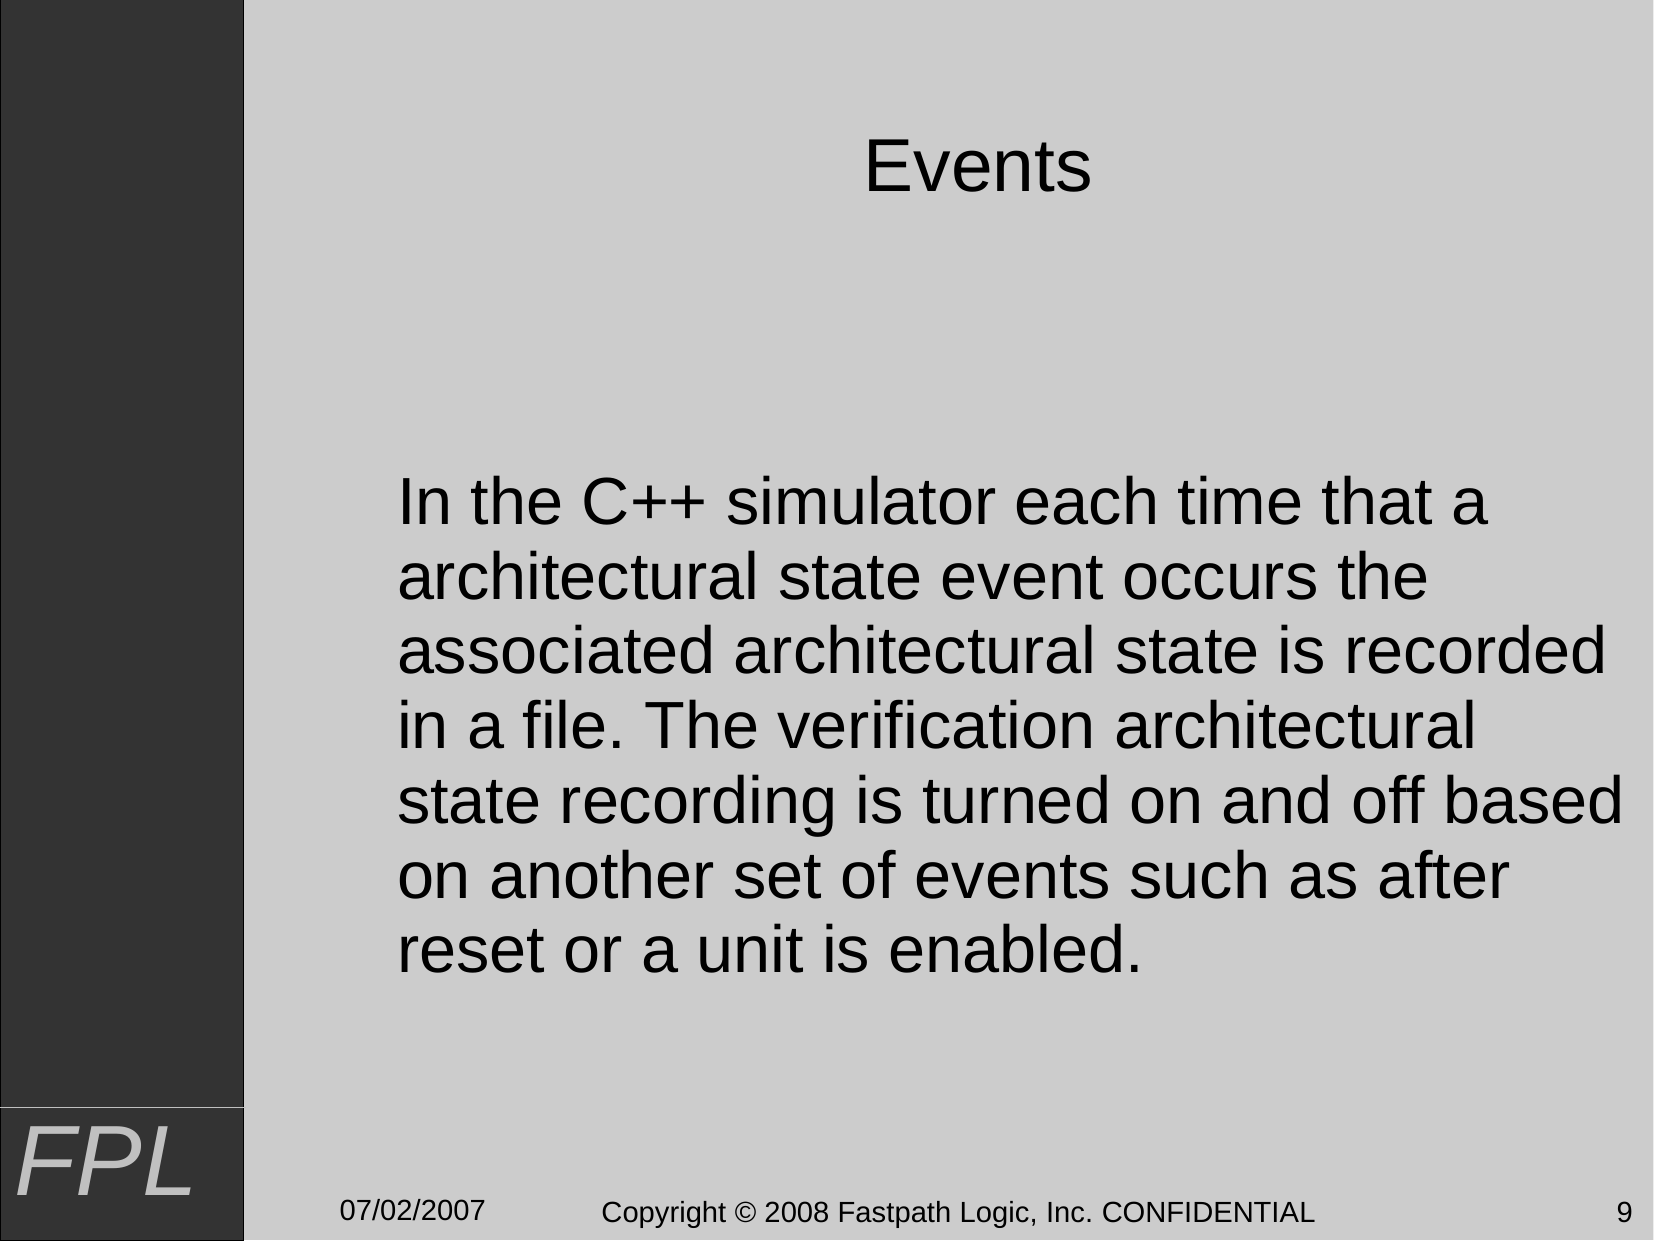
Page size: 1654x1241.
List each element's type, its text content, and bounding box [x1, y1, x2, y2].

title Events [426, 57, 1529, 272]
subtitle In the C++ simulator each time that a architectural state event occurs the associated architectural state is recorded in a file. The verification architectural state recording is turned on and off based on another set of events such as after reset or a unit is enabled. [322, 272, 1634, 1179]
